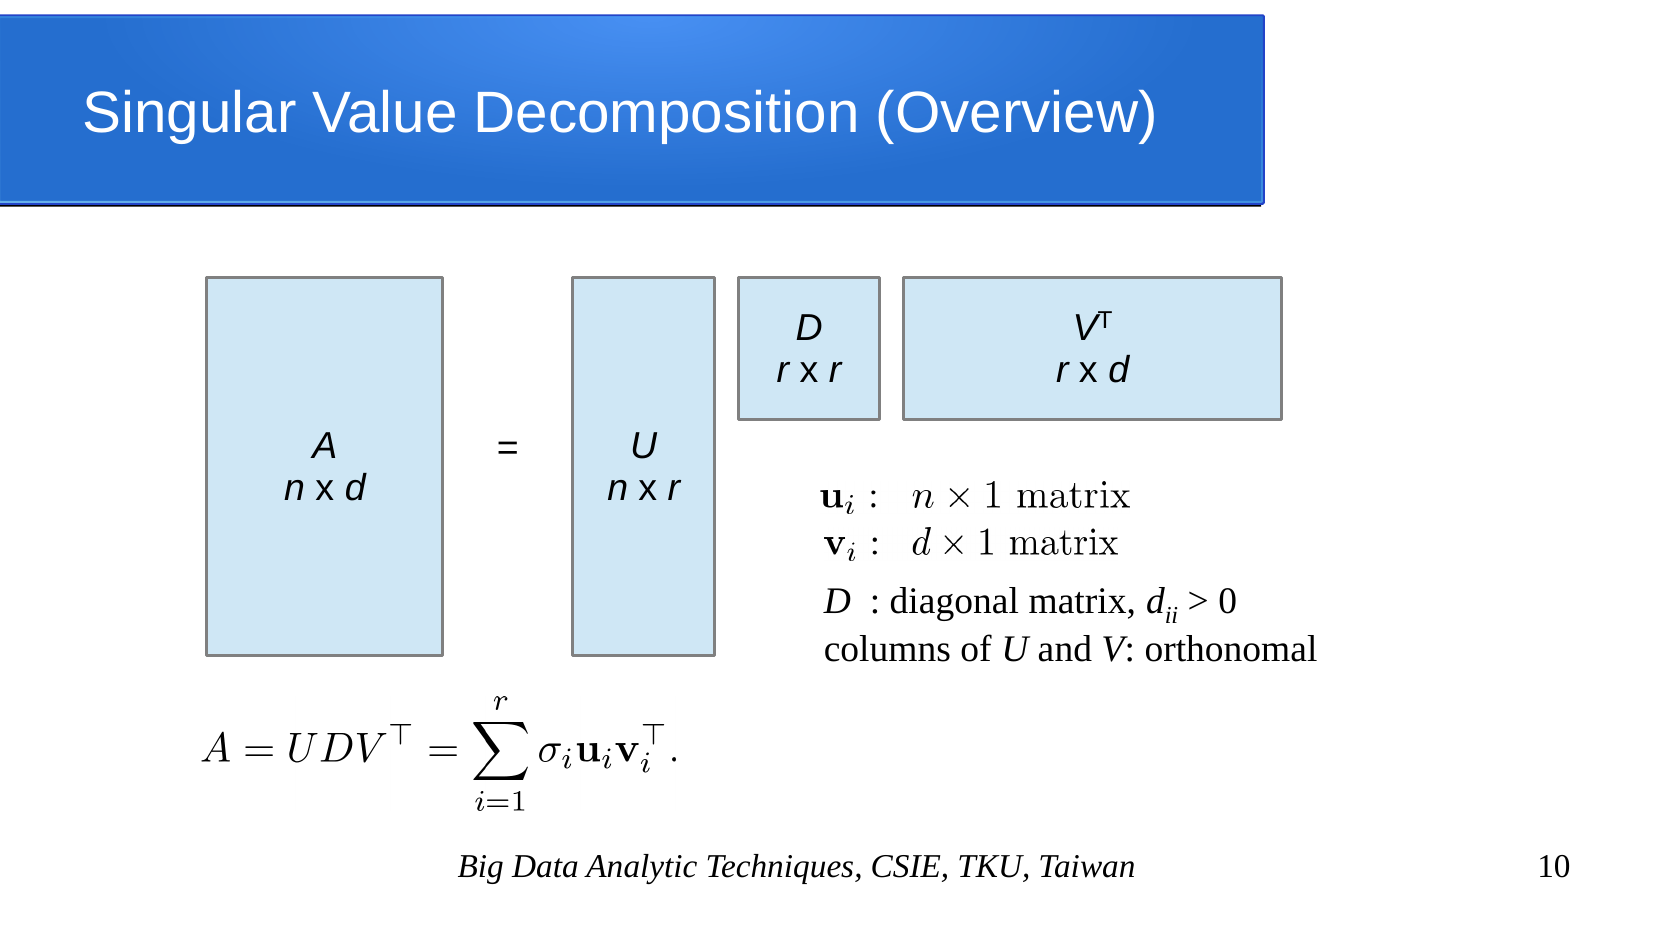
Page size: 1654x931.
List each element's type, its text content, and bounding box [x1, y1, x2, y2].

text_box D r x r [738, 277, 880, 420]
text_box U n x r [572, 277, 715, 656]
text_box VT r x d [903, 277, 1282, 420]
picture [820, 481, 1130, 514]
text_box A n x d [206, 277, 443, 656]
title Singular Value Decomposition (Overview) [82, 35, 1235, 189]
picture [201, 696, 676, 811]
text_box D : diagonal matrix, dii > 0 columns of U and V: orthonomal [809, 572, 1406, 689]
picture [824, 527, 1118, 561]
text_box = [460, 419, 556, 477]
